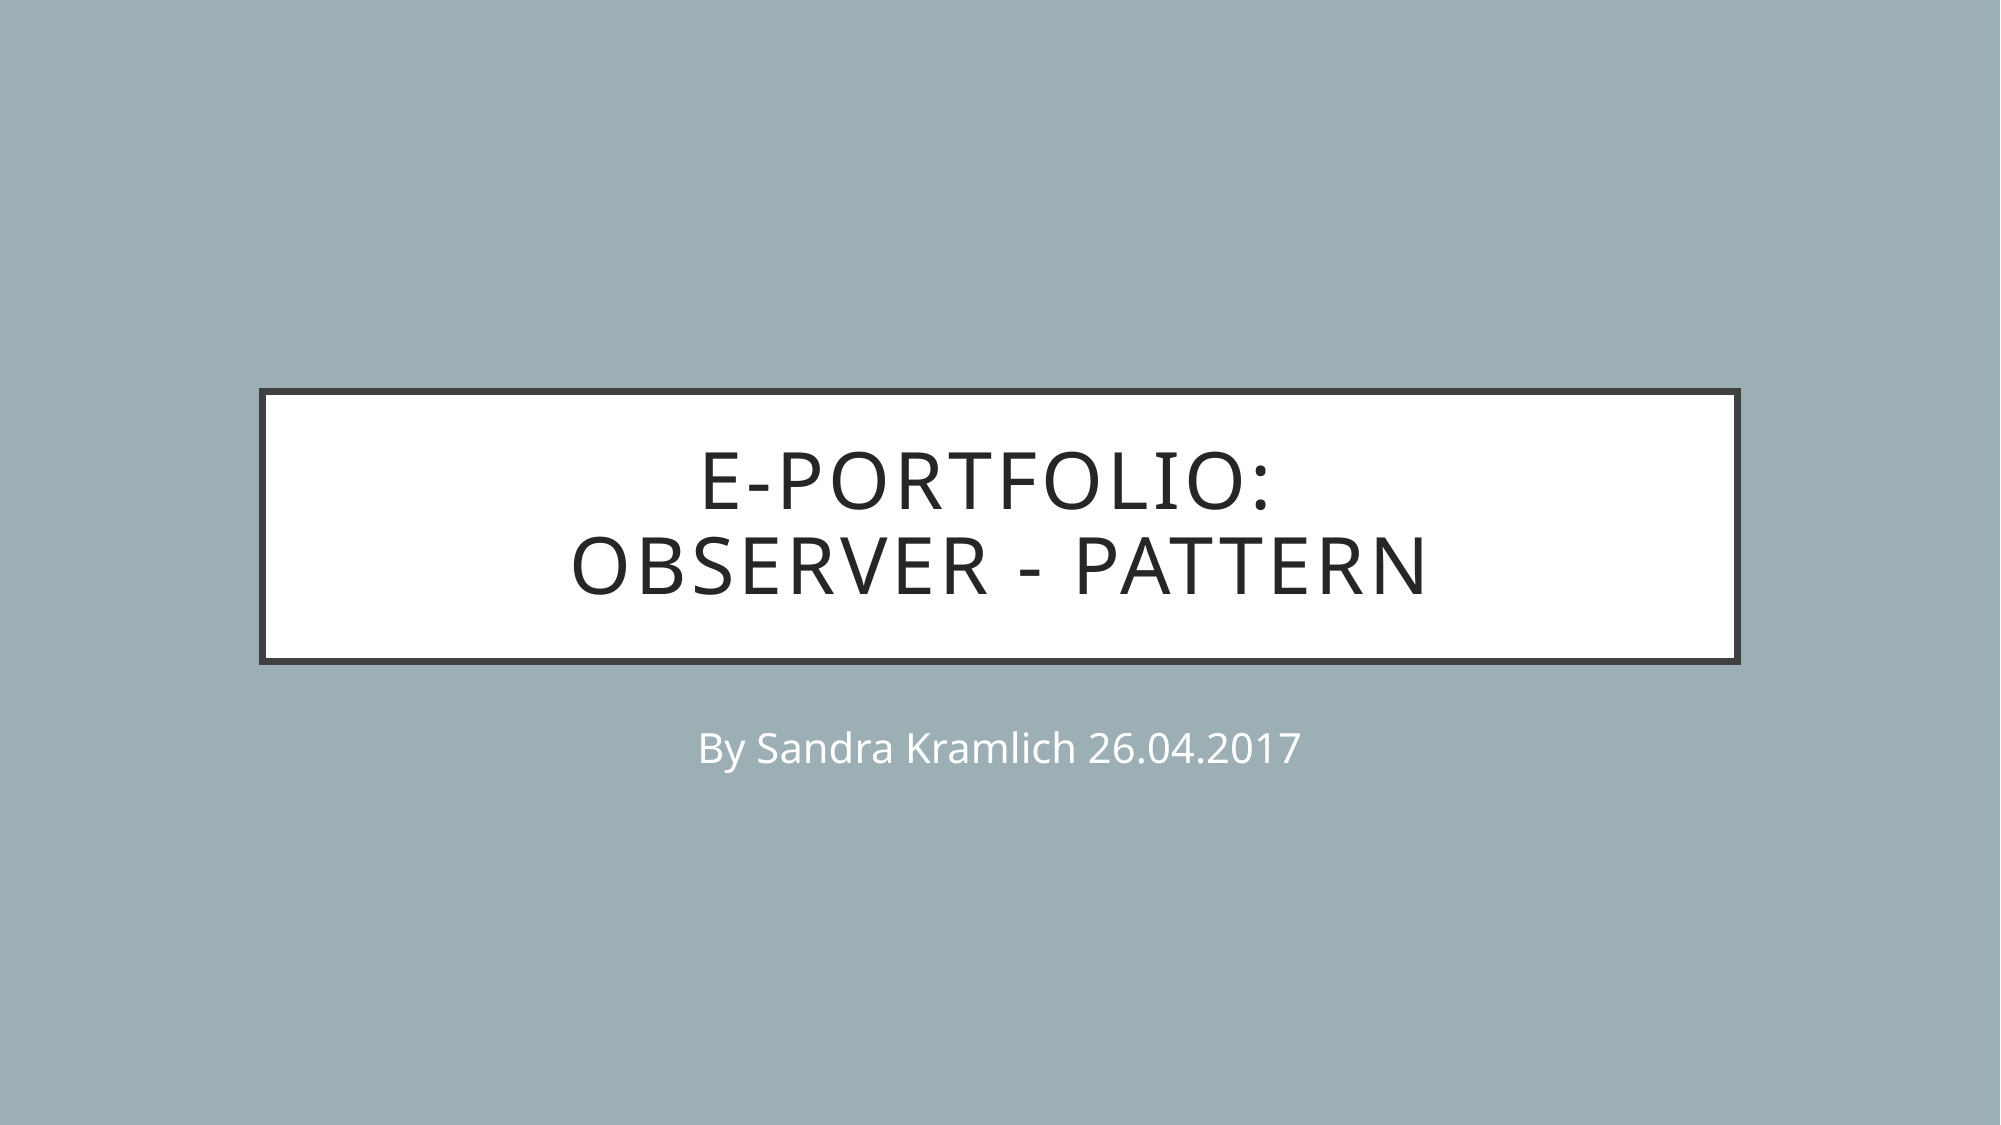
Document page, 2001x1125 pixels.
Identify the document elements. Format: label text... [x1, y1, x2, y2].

title E-Portfolio: Observer - Pattern [262, 391, 1738, 662]
subtitle By Sandra Kramlich 26.04.2017 [442, 713, 1558, 918]
